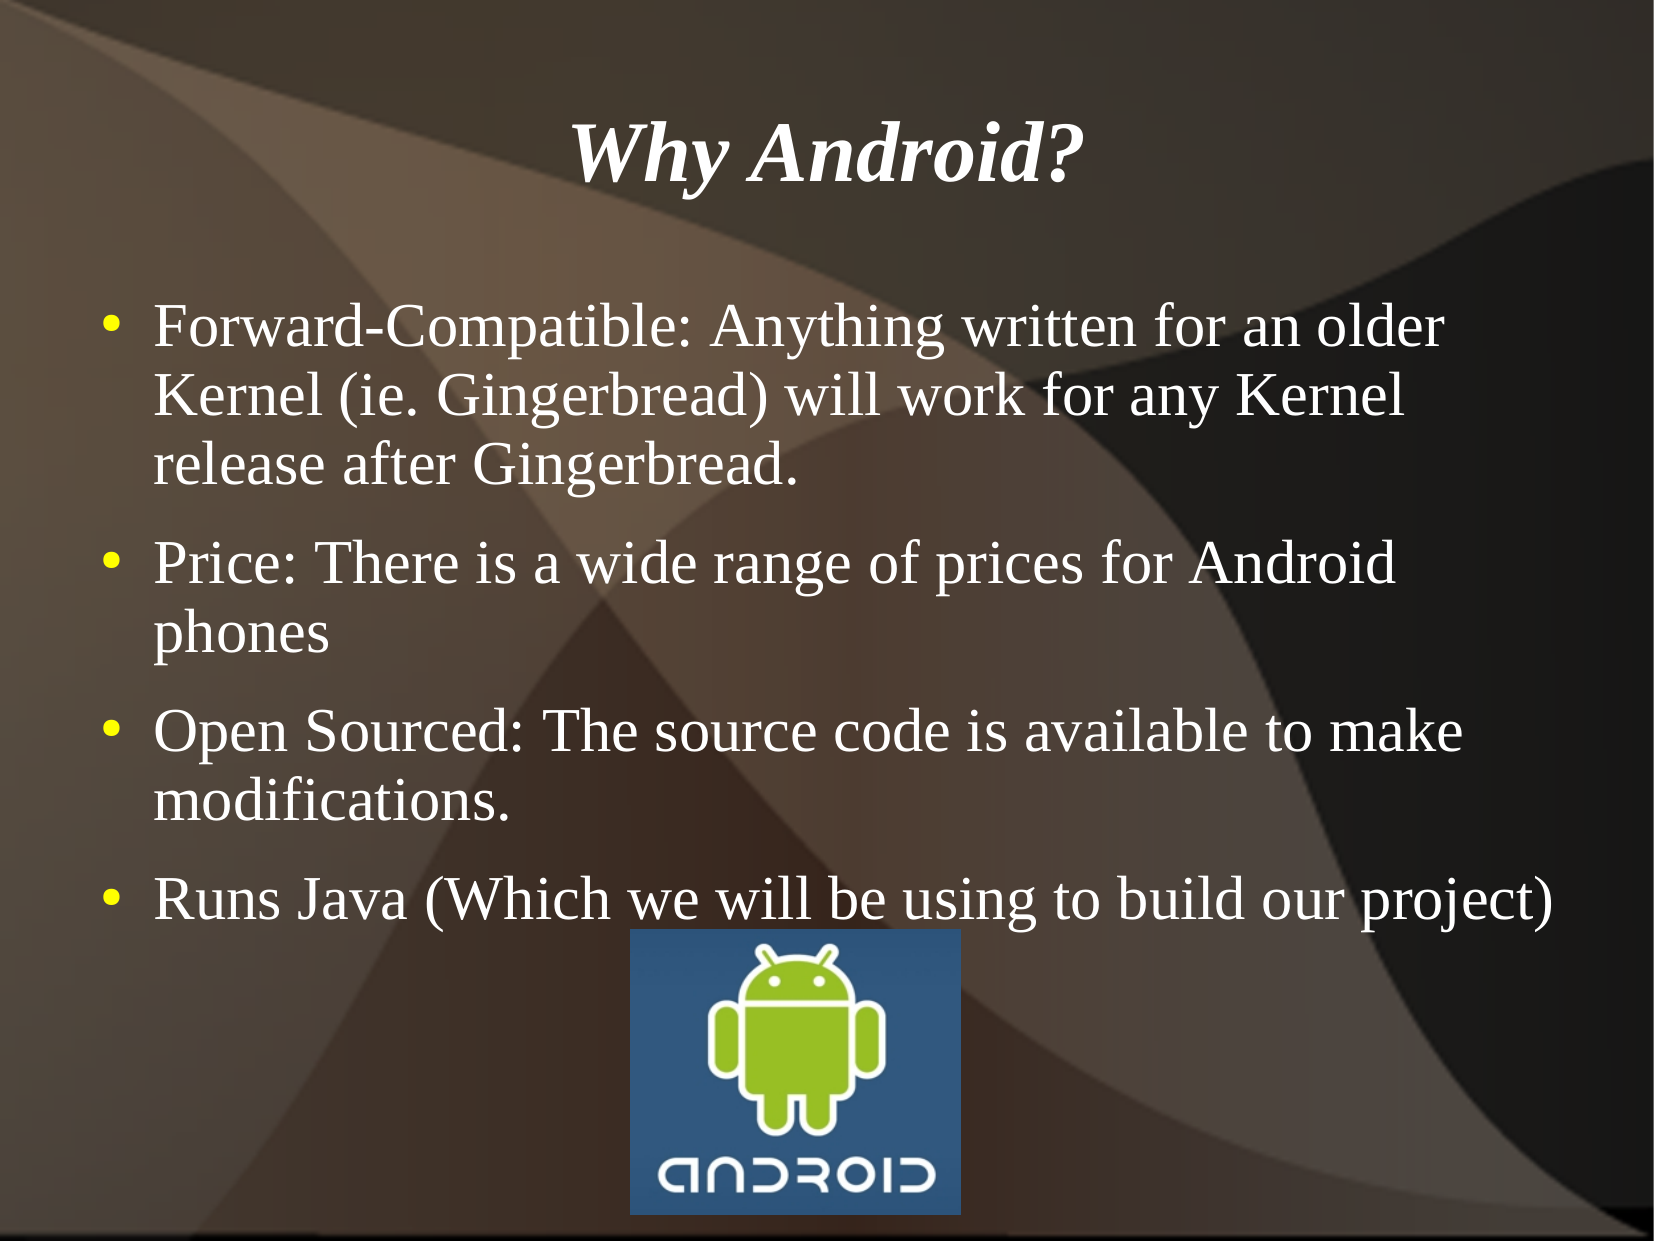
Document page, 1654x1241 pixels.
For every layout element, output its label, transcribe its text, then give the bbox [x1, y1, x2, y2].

picture [0, 0, 1654, 1241]
title Why Android? [82, 49, 1571, 257]
list Forward-Compatible: Anything written for an older Kernel (ie. Gingerbread) will work for any Kernel release after Gingerbread. Price: There is a wide range of prices for Android phones Open Sourced: The source code is available to make modifications. Runs Java (Which we will be using to build our project) [82, 290, 1571, 1109]
